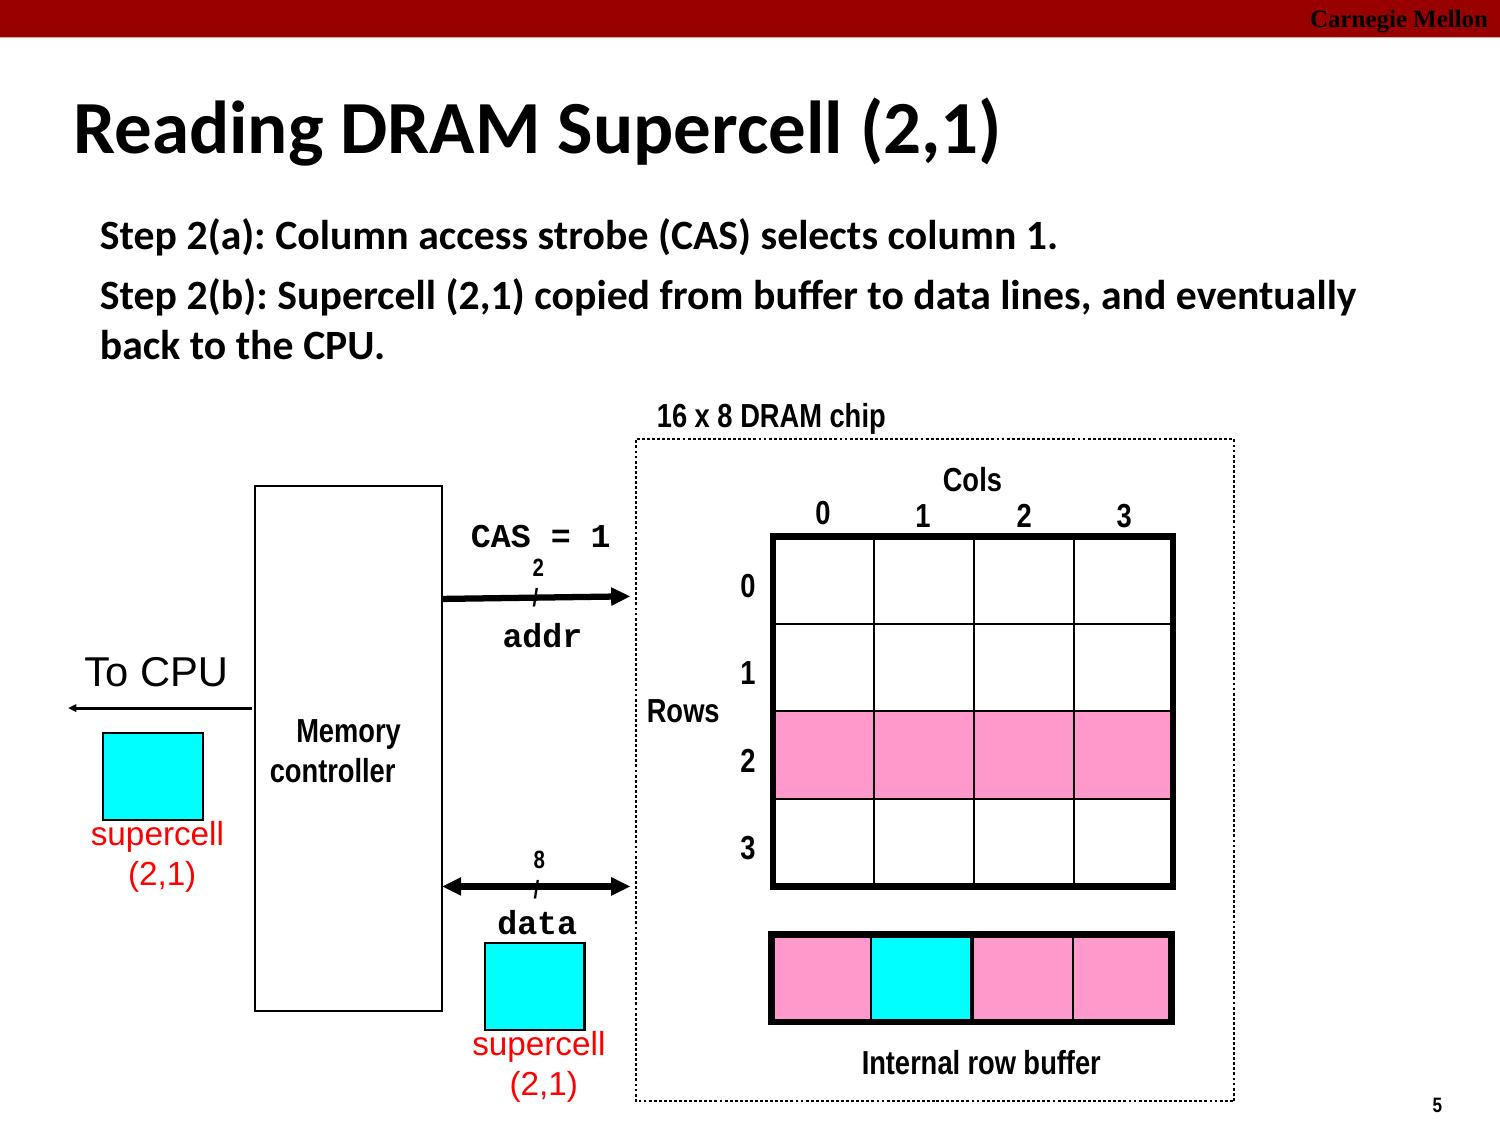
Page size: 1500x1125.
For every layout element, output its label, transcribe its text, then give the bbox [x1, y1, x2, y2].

text_box data [482, 893, 593, 949]
text_box [484, 942, 585, 1031]
text_box Internal row buffer [846, 1033, 1116, 1089]
text_box Memory controller [254, 486, 443, 1012]
text_box 1 [900, 486, 946, 533]
text_box addr [487, 606, 598, 662]
text_box 16 x 8 DRAM chip [642, 386, 902, 442]
text_box [776, 540, 1170, 883]
list Step 2(a): Column access strobe (CAS) selects column 1. Step 2(b): Supercell (2,1) copied from buffer to data lines, and eventually back to the CPU. [85, 200, 1413, 375]
text_box 2 [725, 731, 770, 787]
text_box 3 [725, 818, 770, 874]
text_box supercell (2,1) [75, 805, 249, 900]
text_box Cols [928, 451, 1017, 506]
text_box 3 [1101, 486, 1147, 533]
text_box To CPU [76, 637, 236, 703]
text_box supercell (2,1) [457, 1015, 630, 1110]
text_box 0 [725, 556, 770, 612]
title Reading DRAM Supercell (2,1) [58, 71, 1304, 197]
text_box 8 / [518, 836, 560, 912]
text_box 0 [800, 483, 846, 533]
text_box [775, 938, 1168, 1019]
text_box 2 [1001, 486, 1047, 533]
text_box [103, 732, 204, 821]
text_box Rows [632, 681, 735, 737]
text_box 2 / [517, 544, 559, 619]
text_box CAS = 1 [456, 506, 626, 562]
text_box 1 [725, 643, 770, 699]
